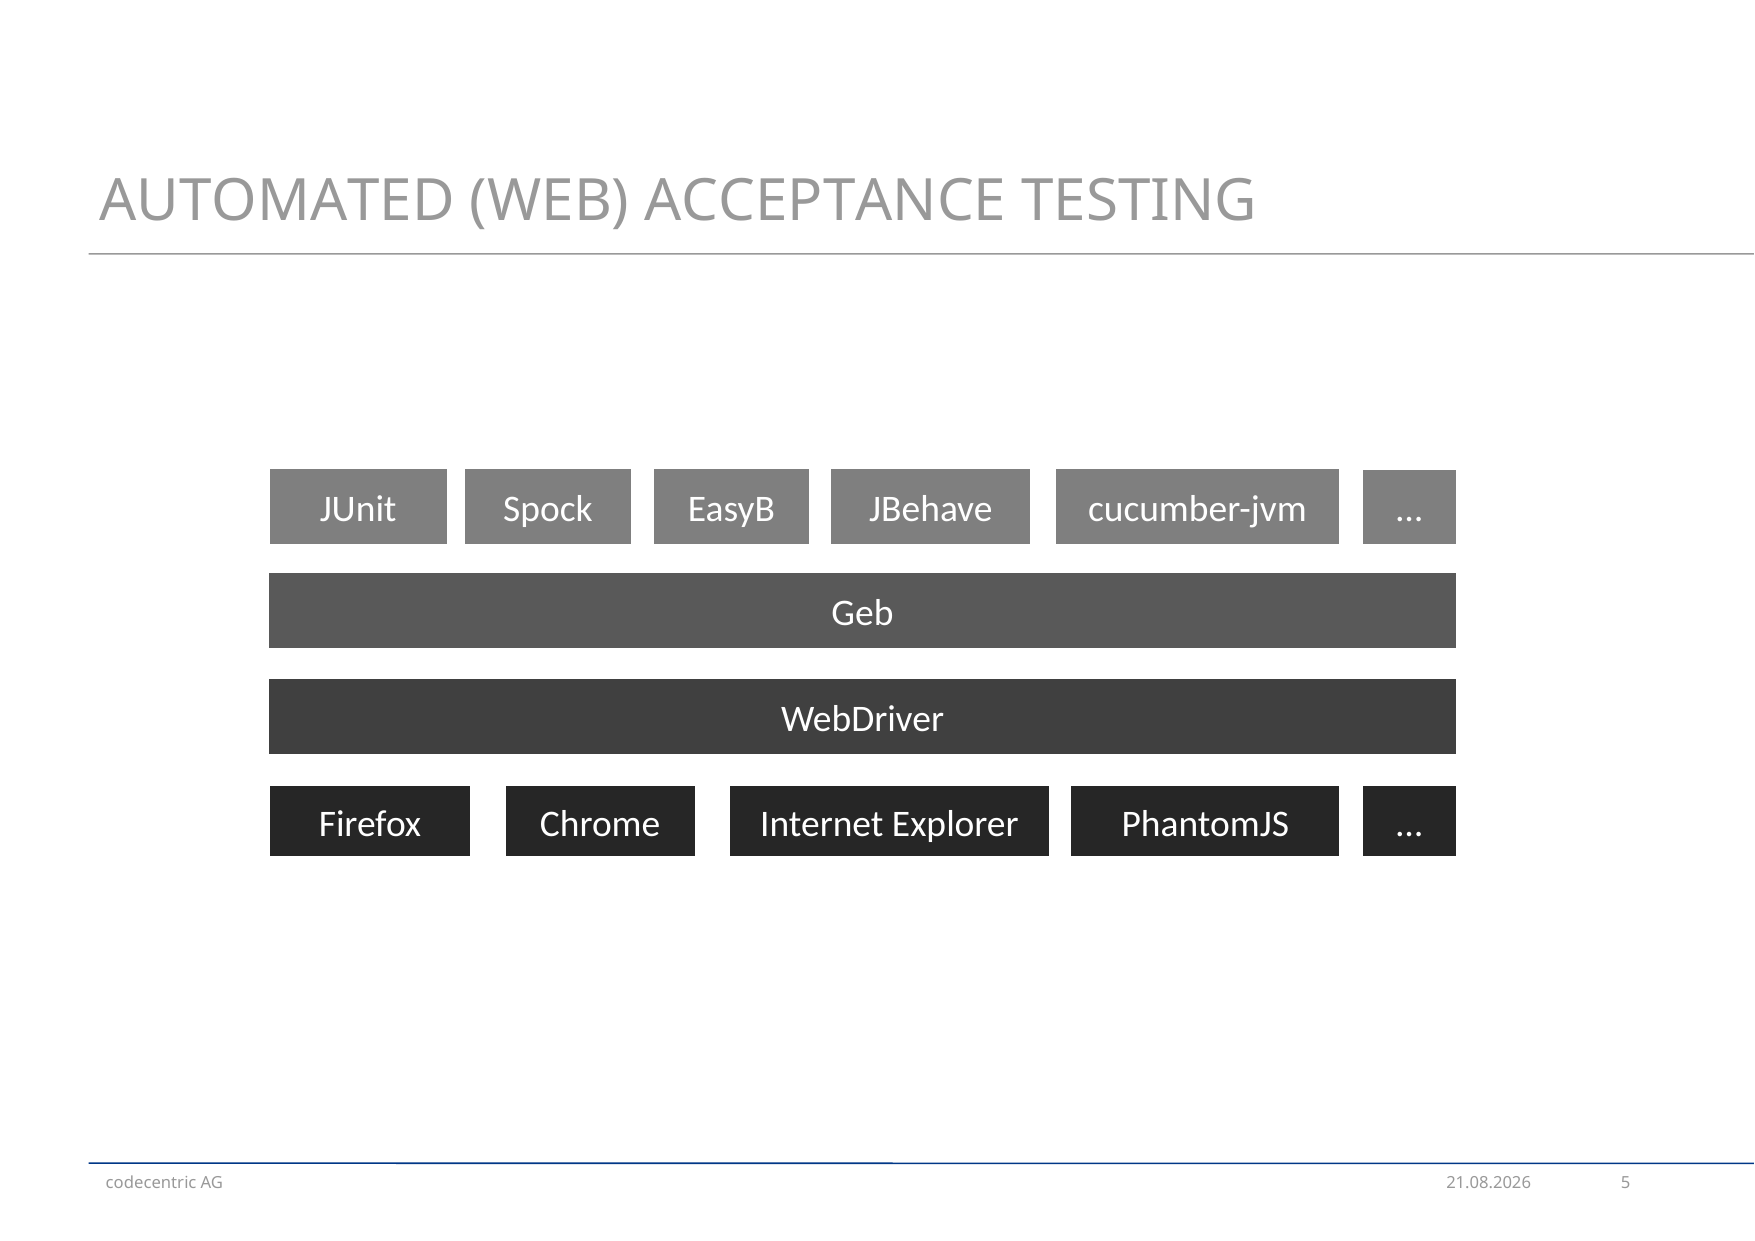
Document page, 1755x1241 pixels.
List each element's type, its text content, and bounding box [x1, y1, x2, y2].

text_box WebDriver [269, 679, 1456, 754]
text_box Internet Explorer [730, 786, 1049, 856]
text_box 23.02.2013 [1429, 1163, 1603, 1219]
text_box Spock [465, 469, 631, 544]
text_box Geb [269, 573, 1456, 648]
title Automated (Web) Acceptance Testing [82, 153, 1695, 223]
text_box Chrome [506, 786, 695, 856]
text_box [1603, 1163, 1697, 1219]
text_box Firefox [270, 786, 470, 856]
text_box … [1363, 470, 1456, 544]
text_box JUnit [270, 469, 447, 544]
text_box cucumber-jvm [1056, 469, 1339, 544]
text_box … [1363, 786, 1456, 856]
text_box EasyB [654, 469, 809, 544]
text_box PhantomJS [1071, 786, 1339, 856]
text_box JBehave [831, 469, 1030, 544]
